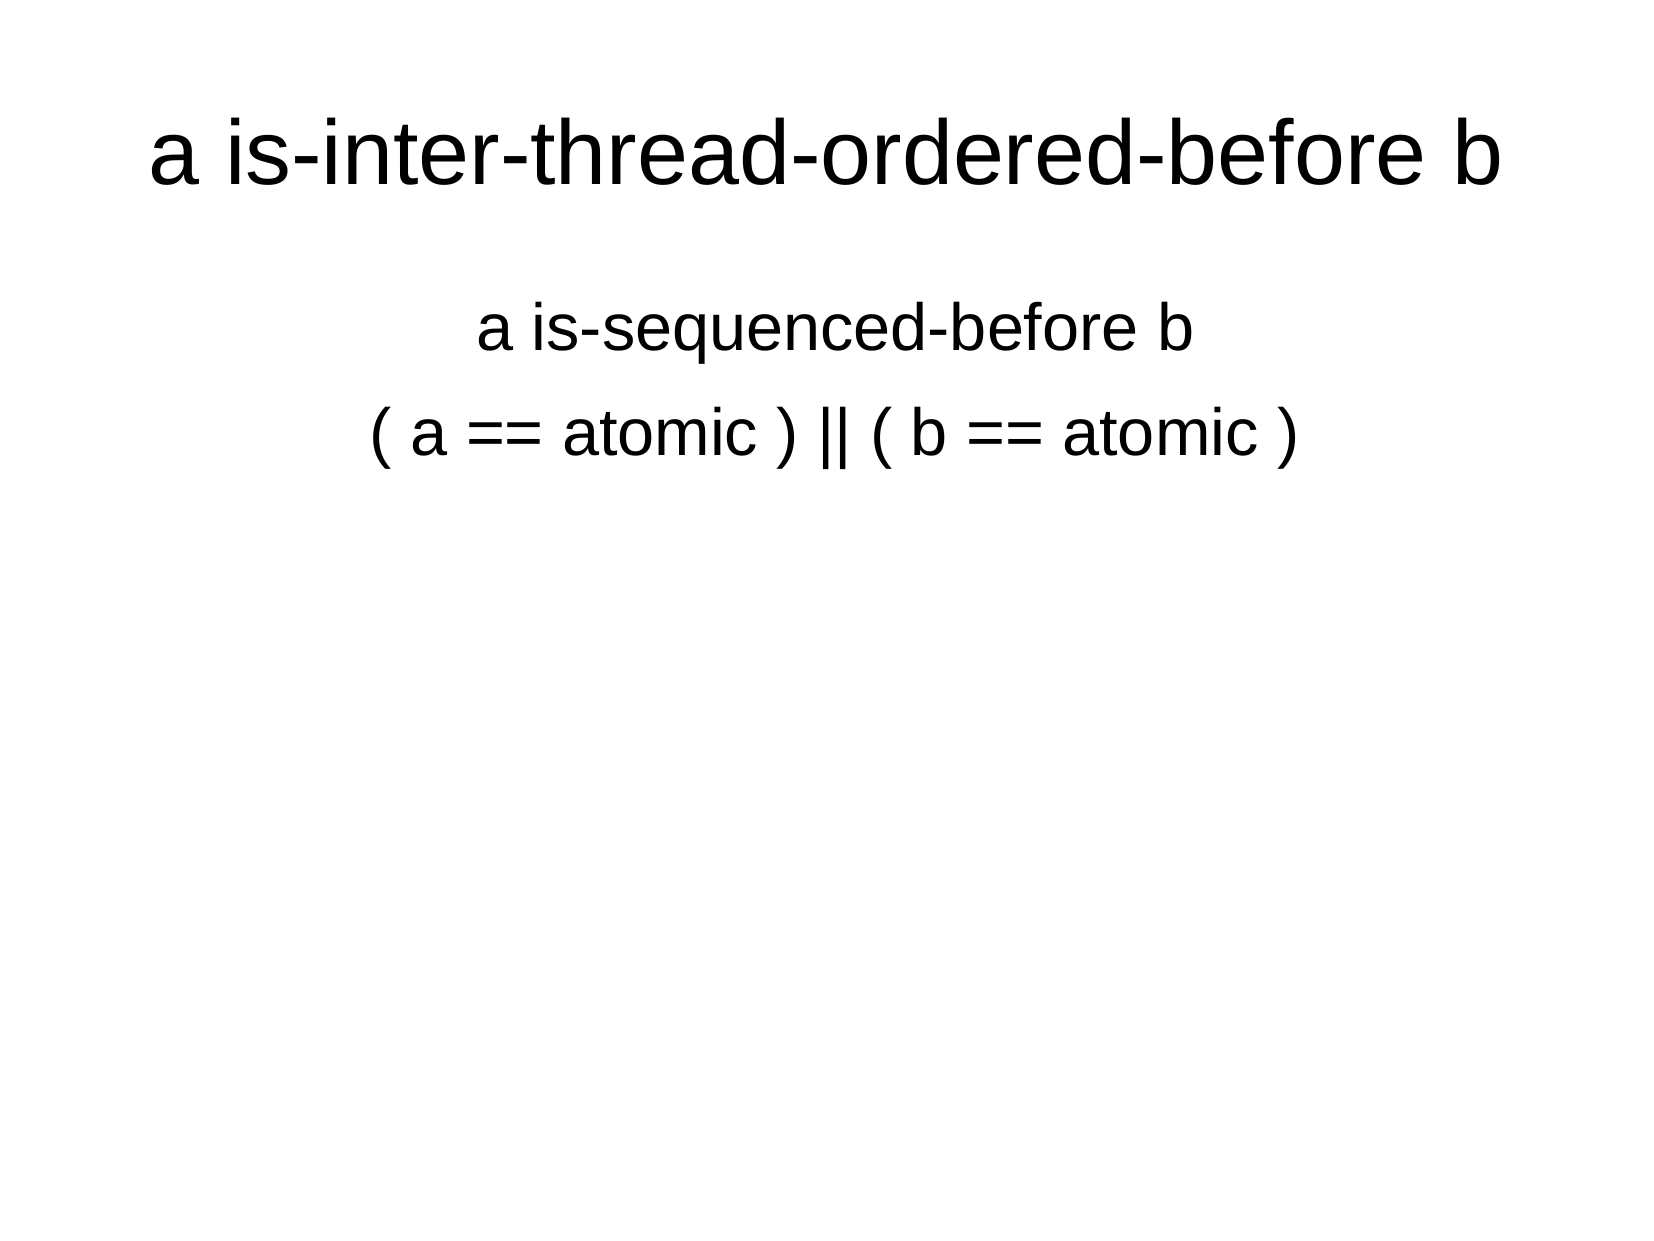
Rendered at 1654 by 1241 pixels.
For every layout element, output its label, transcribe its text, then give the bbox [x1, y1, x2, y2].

list a is-sequenced-before b ( a == atomic ) || ( b == atomic ) [82, 290, 1571, 1094]
title a is-inter-thread-ordered-before b [82, 56, 1571, 250]
